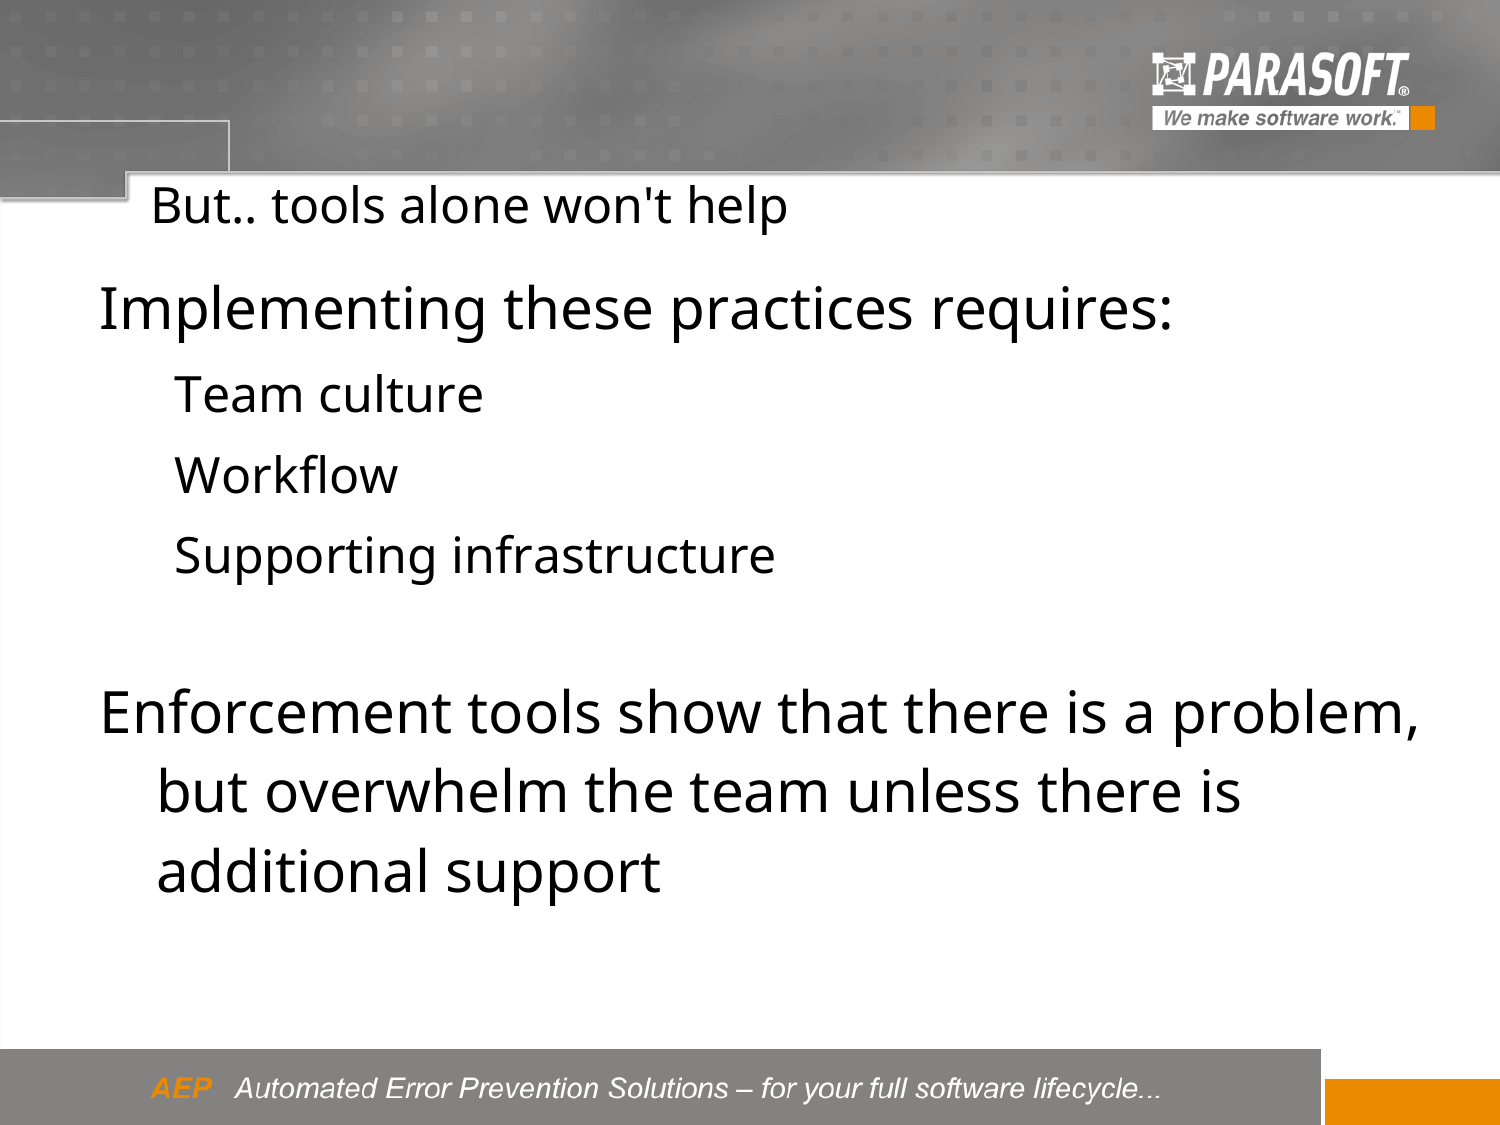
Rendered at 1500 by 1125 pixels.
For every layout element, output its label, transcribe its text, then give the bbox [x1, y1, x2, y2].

title But.. tools alone won't help [150, 173, 1426, 235]
picture [0, 0, 1500, 1125]
list Implementing these practices requires: Team culture Workflow Supporting infrastructure Enforcement tools show that there is a problem, but overwhelm the team unless there is additional support [99, 267, 1450, 995]
